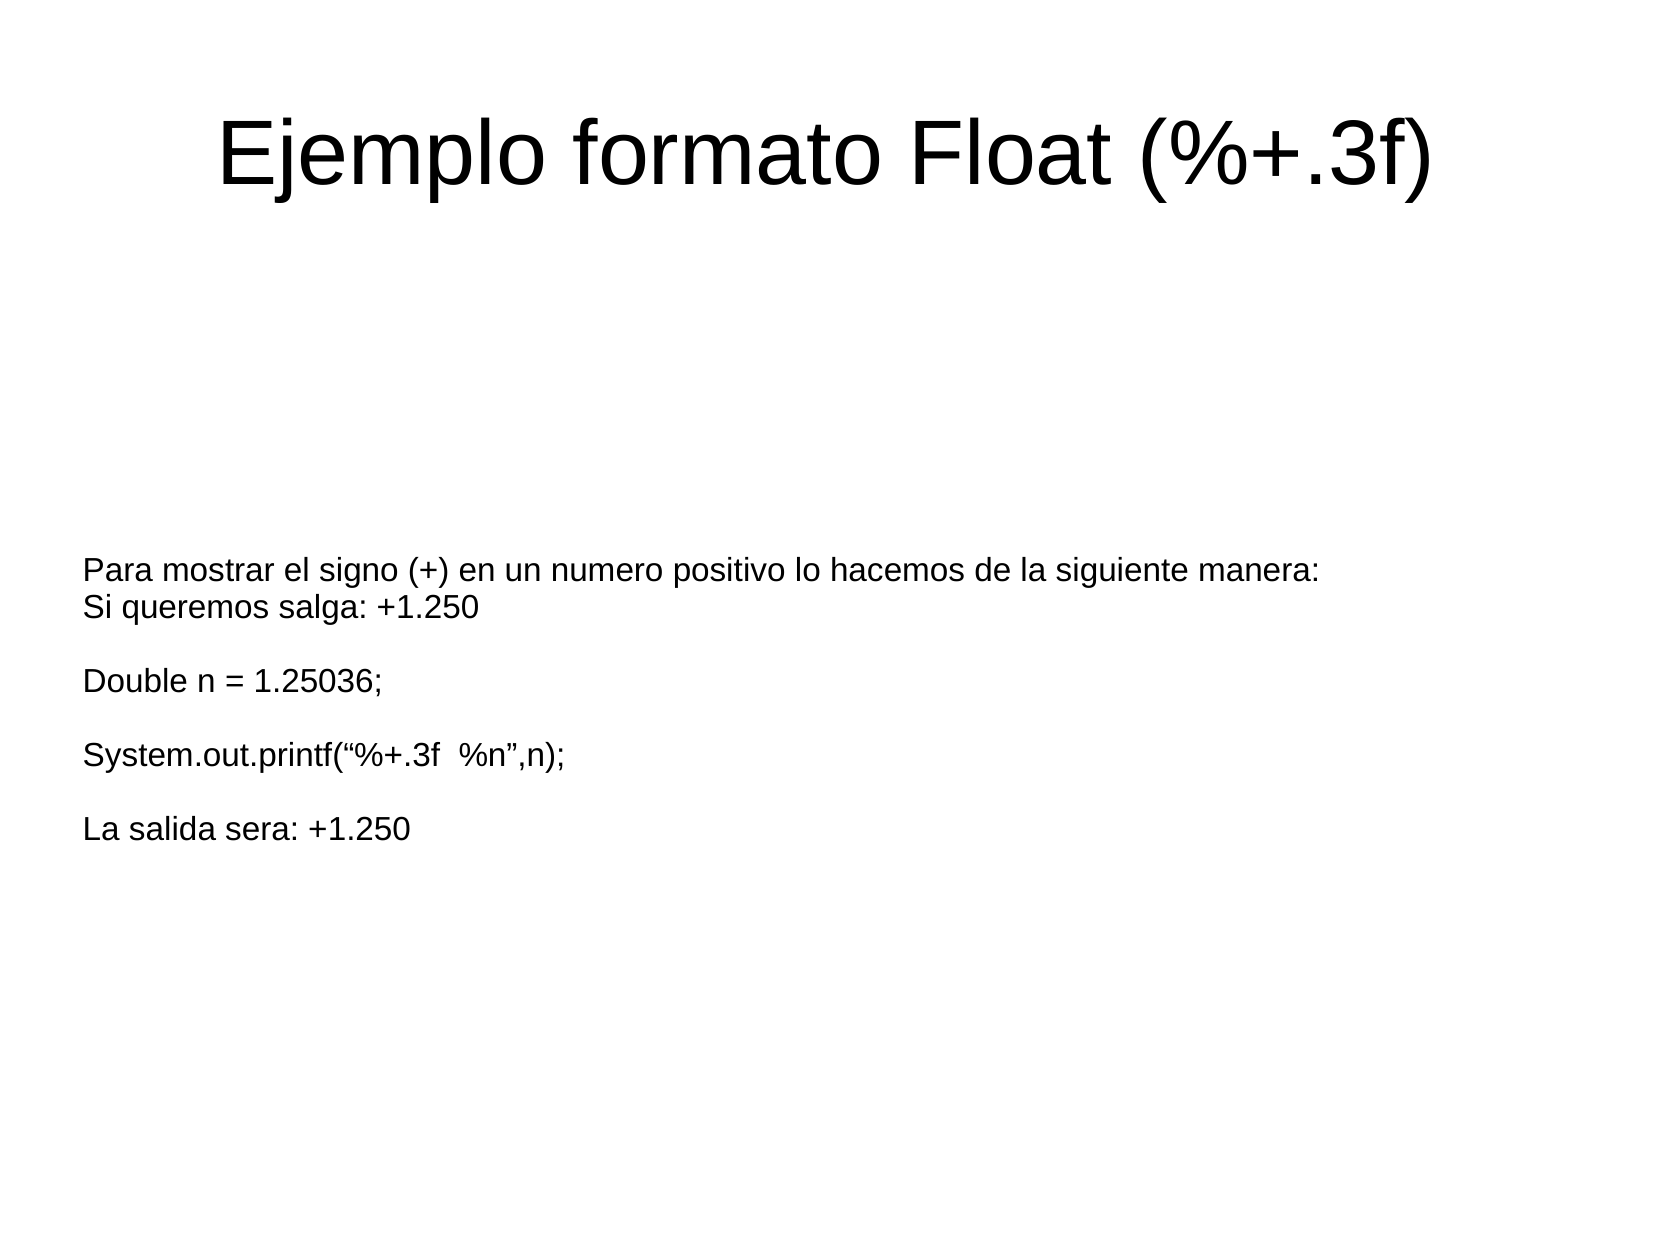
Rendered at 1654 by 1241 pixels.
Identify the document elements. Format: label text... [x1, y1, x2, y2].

title Ejemplo formato Float (%+.3f) [82, 49, 1571, 257]
subtitle Para mostrar el signo (+) en un numero positivo lo hacemos de la siguiente manera: Si queremos salga: +1.250 Double n = 1.25036; System.out.printf(“%+.3f %n”,n); La salida sera: +1.250 [82, 290, 1571, 1109]
